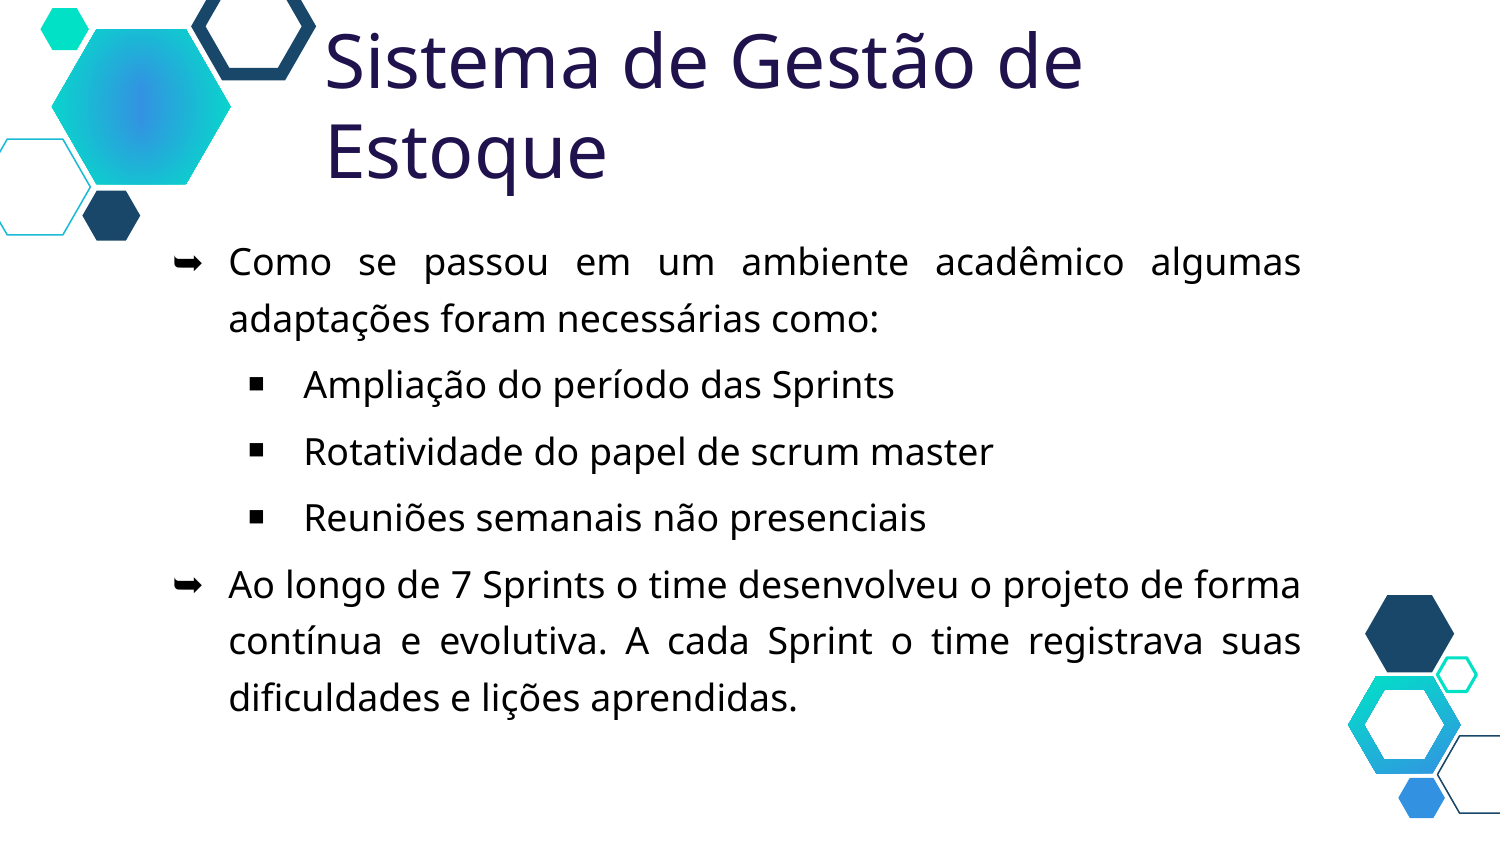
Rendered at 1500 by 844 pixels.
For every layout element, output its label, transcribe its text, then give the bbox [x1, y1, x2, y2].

title Sistema de Gestão de Estoque [309, 103, 1403, 209]
list Como se passou em um ambiente acadêmico algumas adaptações foram necessárias como: Ampliação do período das Sprints Rotatividade do papel de scrum master Reuniões semanais não presenciais Ao longo de 7 Sprints o time desenvolveu o projeto de forma contínua e evolutiva. A cada Sprint o time registrava suas dificuldades e lições aprendidas. [138, 212, 1318, 750]
